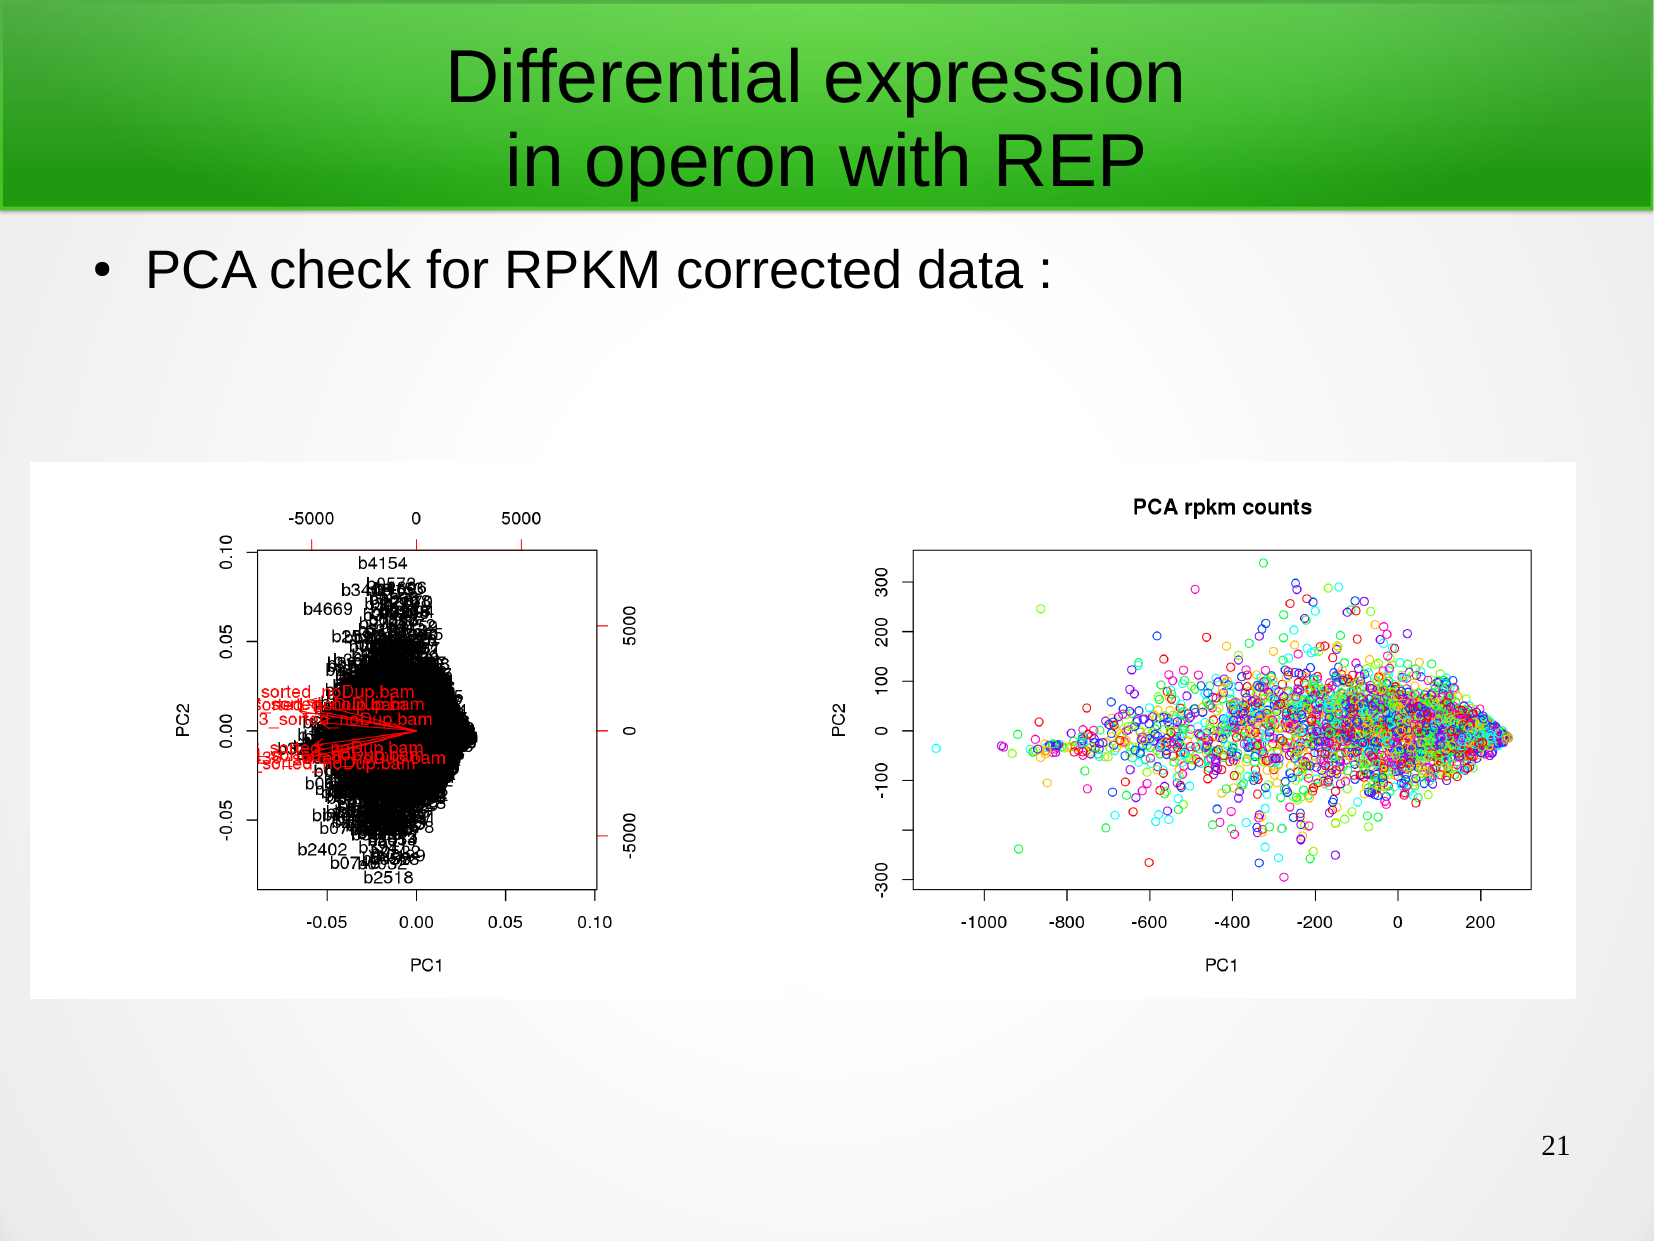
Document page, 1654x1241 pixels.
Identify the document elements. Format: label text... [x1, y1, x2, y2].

picture [30, 462, 781, 999]
picture [825, 462, 1576, 999]
list PCA check for RPKM corrected data : [75, 240, 1564, 1201]
title Differential expression in operon with REP [82, 34, 1571, 203]
